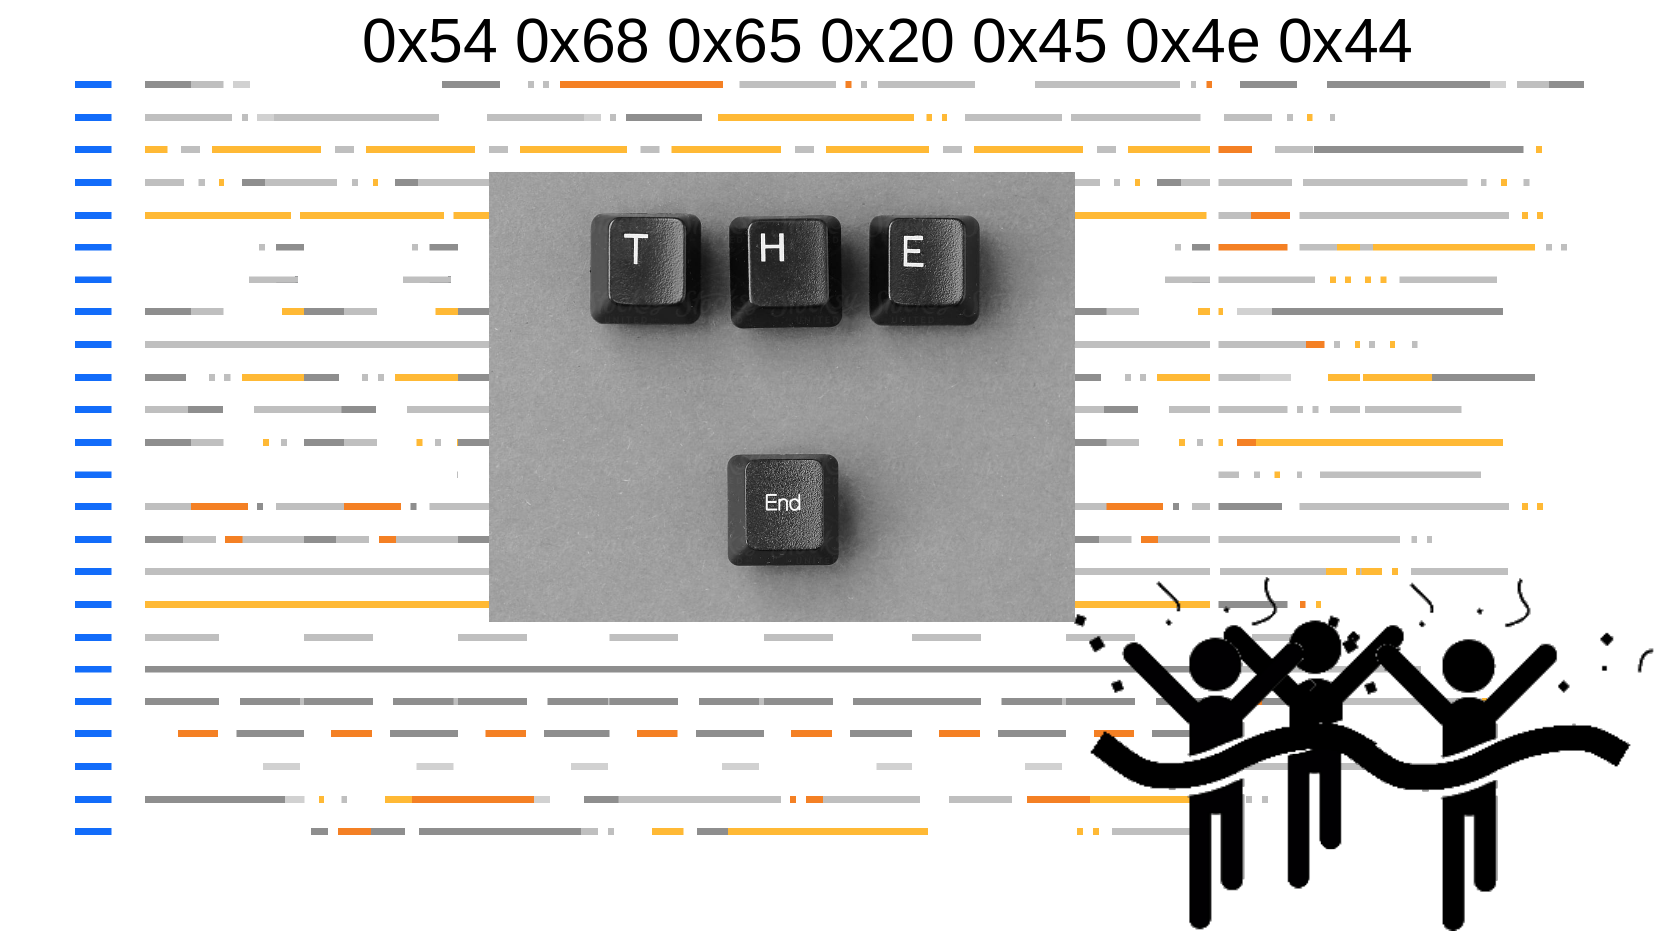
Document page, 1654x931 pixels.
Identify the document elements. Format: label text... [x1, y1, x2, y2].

title 0x54 0x68 0x65 0x20 0x45 0x4e 0x44 [312, 0, 1465, 111]
picture [0, 0, 1654, 931]
